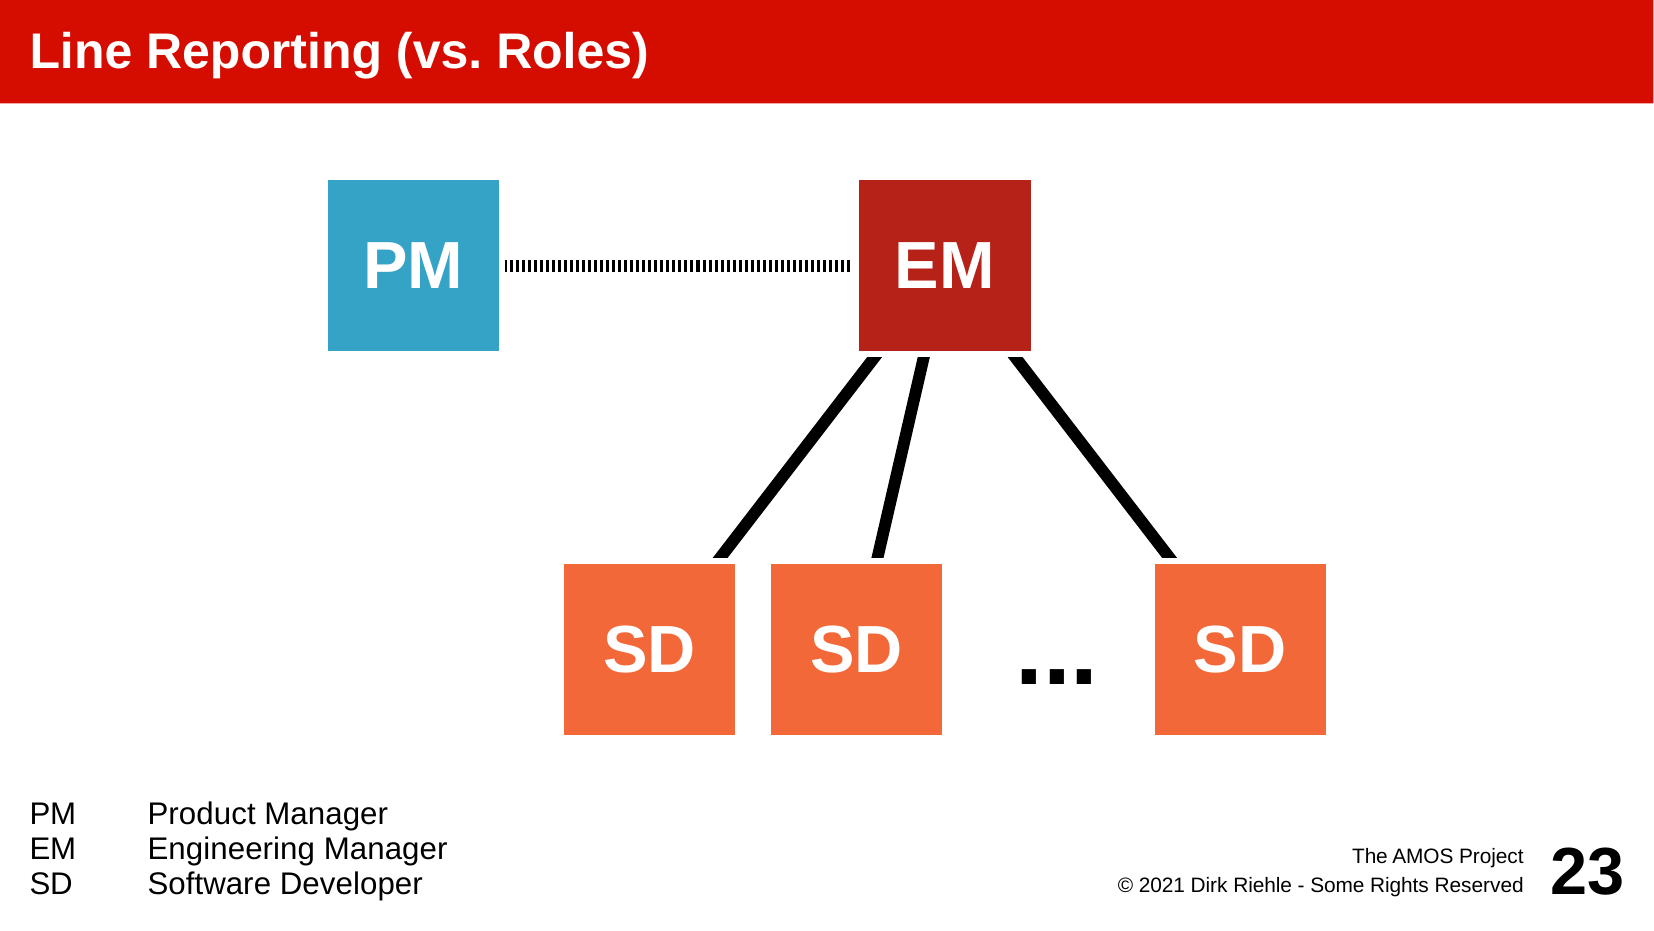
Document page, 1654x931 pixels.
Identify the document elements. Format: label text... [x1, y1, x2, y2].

text_box PM Product Manager EM Engineering Manager SD Software Developer [0, 693, 1182, 931]
text_box SD [1151, 561, 1329, 739]
text_box SD [561, 561, 739, 693]
text_box SD [767, 561, 945, 693]
text_box ... [968, 561, 1146, 693]
text_box PM [324, 177, 502, 355]
title Line Reporting (vs. Roles) [0, 0, 1654, 104]
text_box EM [856, 177, 1034, 355]
